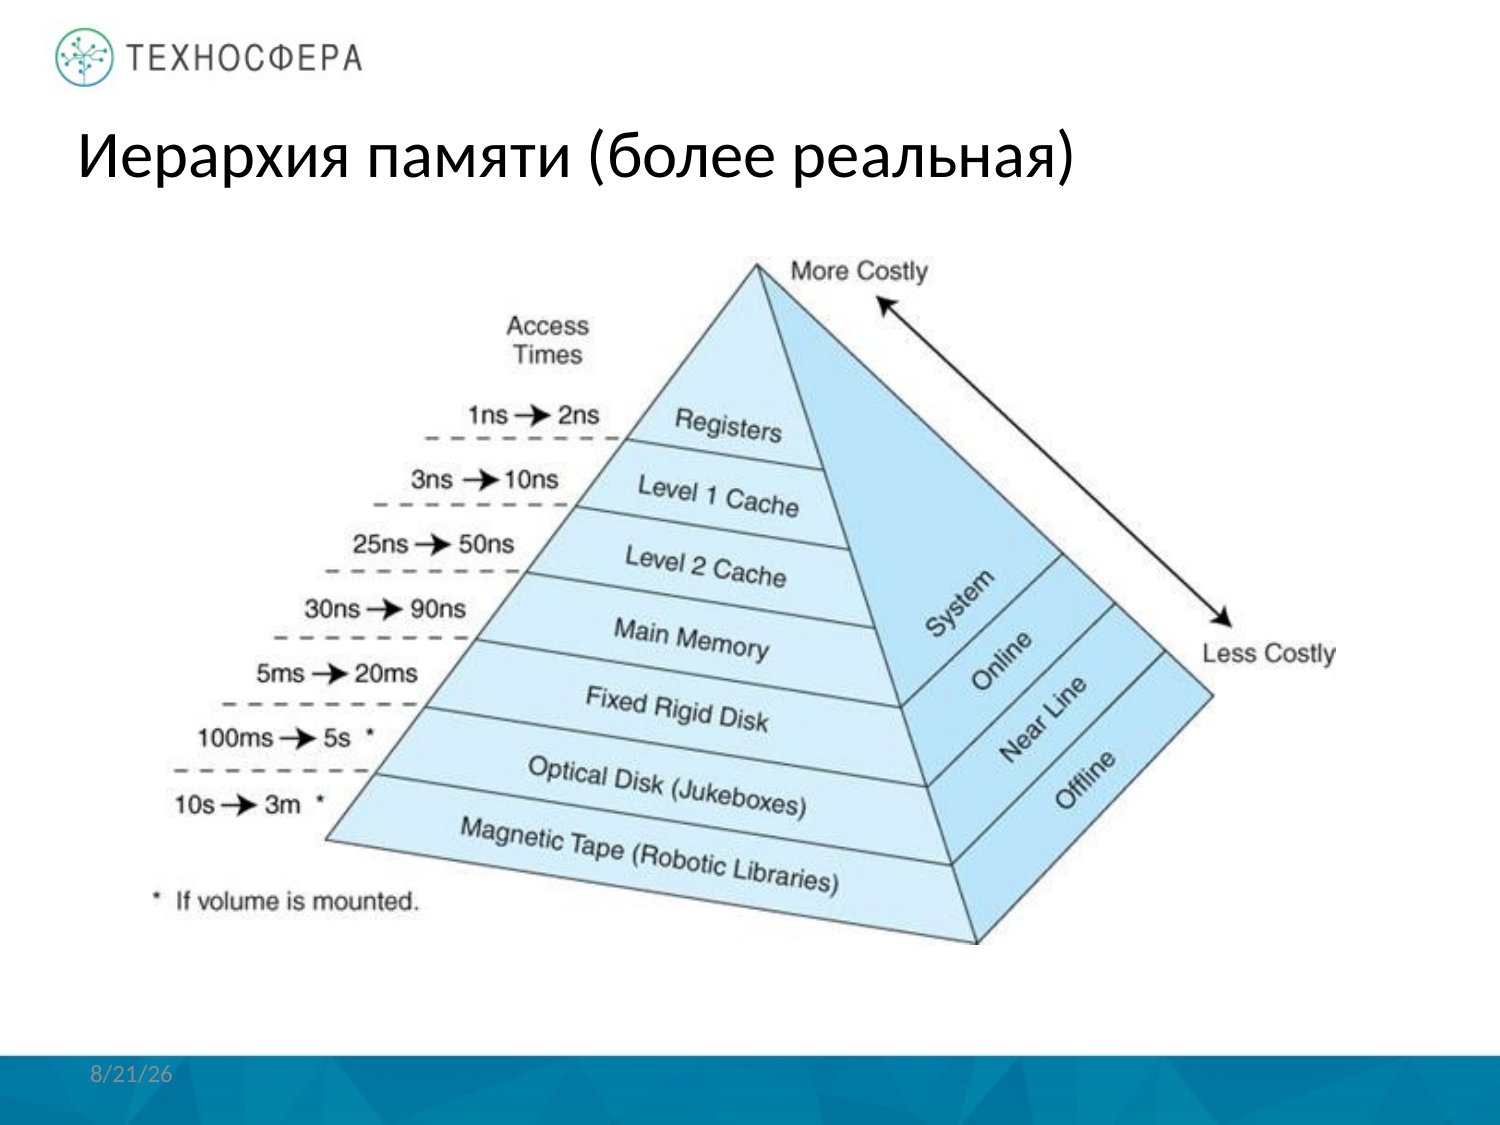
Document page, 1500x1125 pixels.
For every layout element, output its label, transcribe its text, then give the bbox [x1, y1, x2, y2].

title Иерархия памяти (более реальная) [77, 90, 1428, 231]
picture [0, 0, 1500, 1057]
